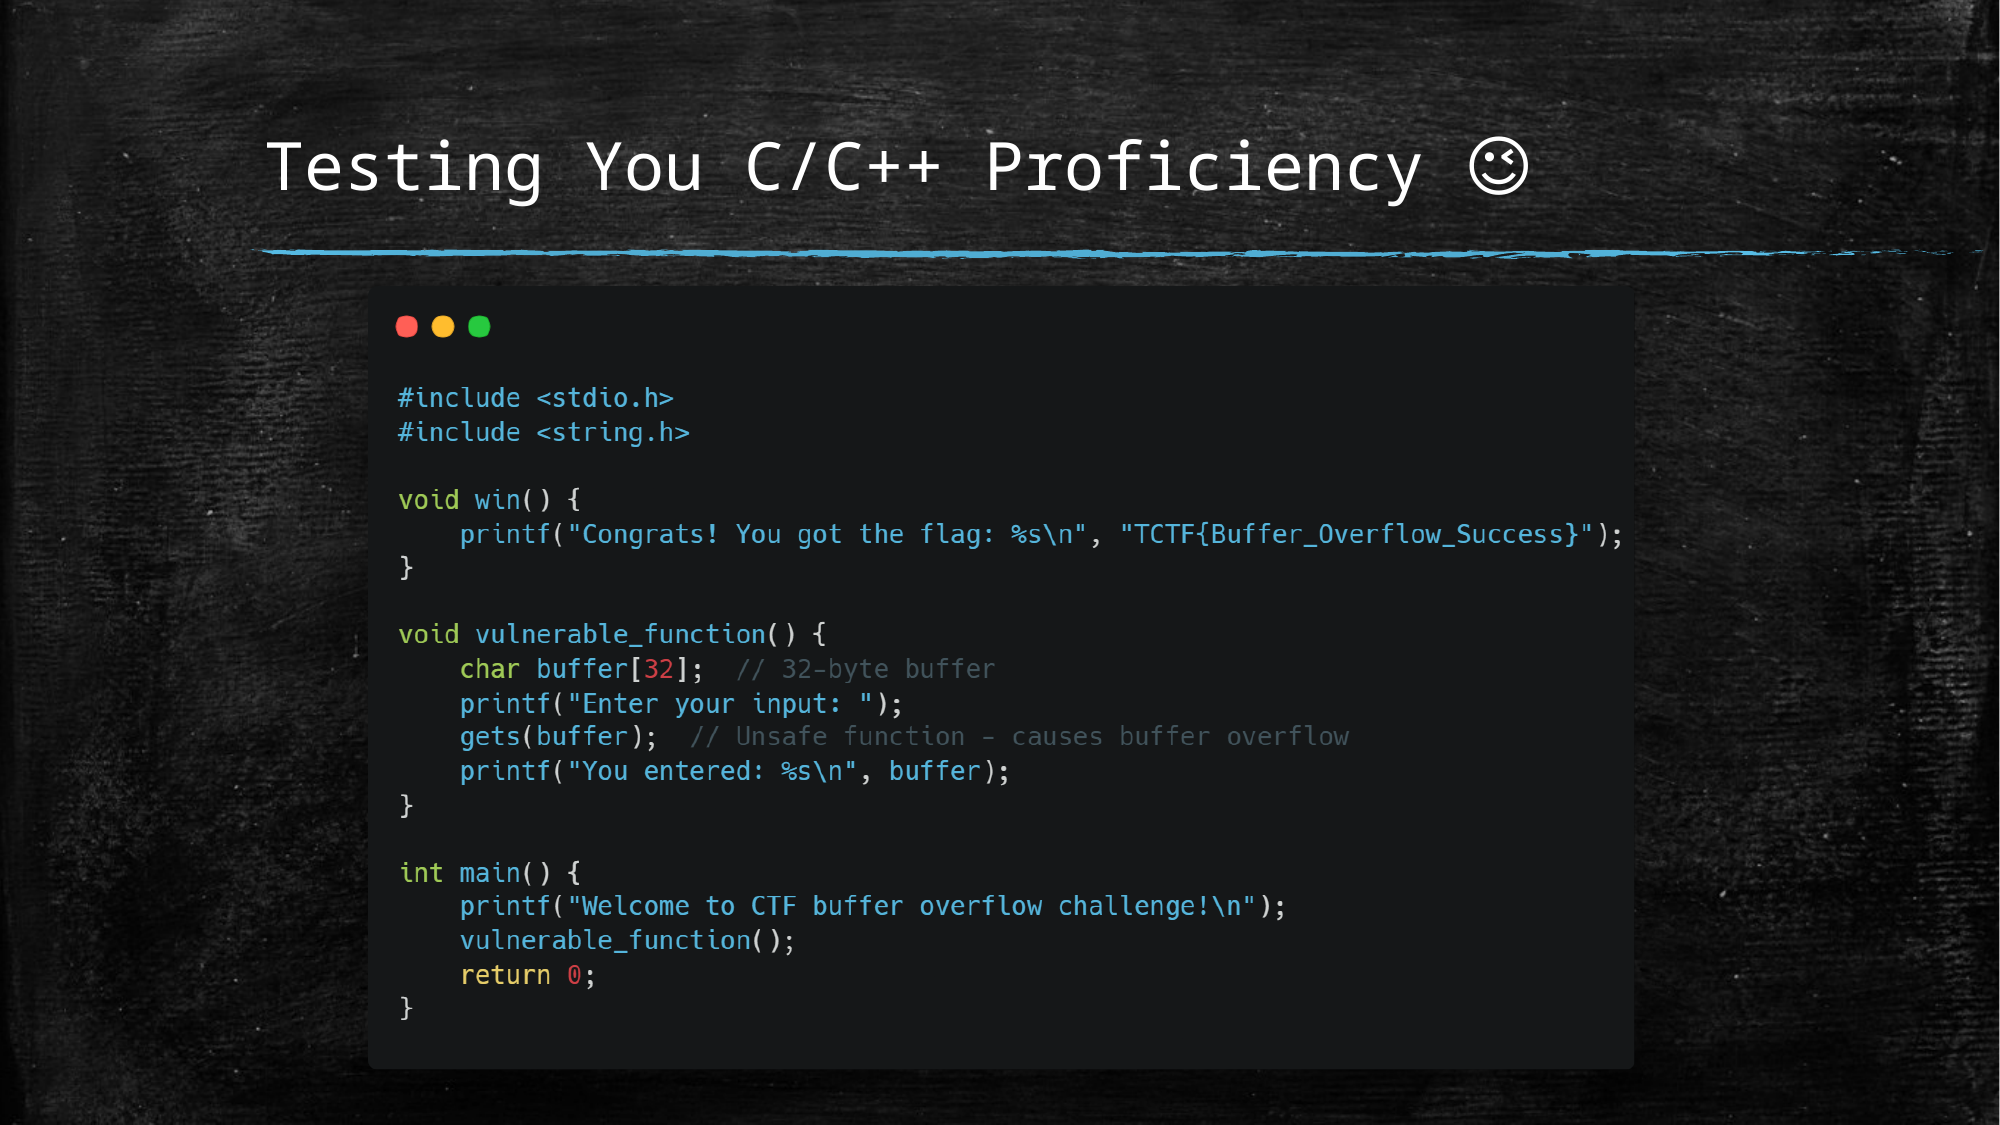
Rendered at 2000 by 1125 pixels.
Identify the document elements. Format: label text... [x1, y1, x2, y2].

picture [267, 184, 1735, 1125]
title Testing You C/C++ Proficiency 😉 [249, 45, 1750, 213]
